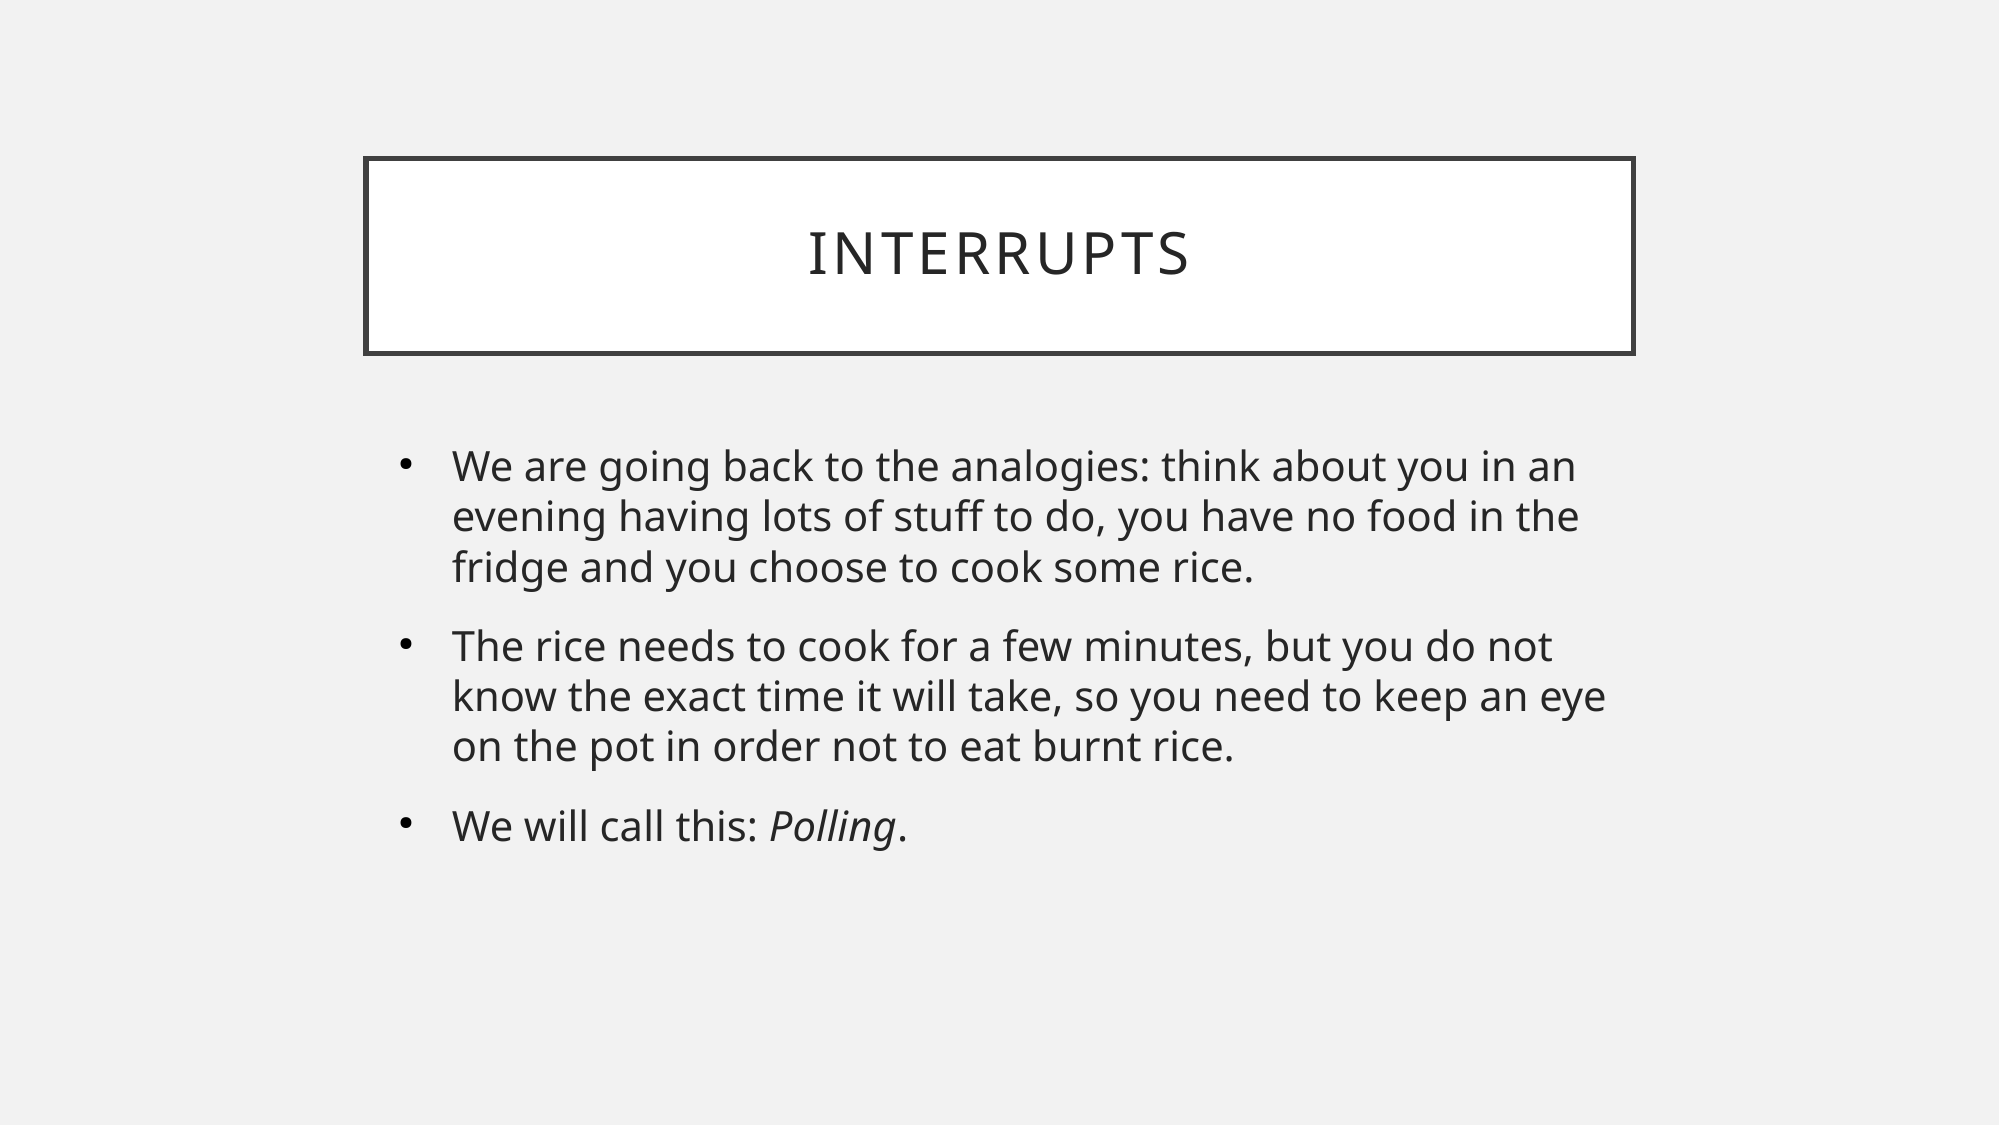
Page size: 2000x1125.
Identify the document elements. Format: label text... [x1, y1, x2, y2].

list We are going back to the analogies: think about you in an evening having lots of stuff to do, you have no food in the fridge and you choose to cook some rice. The rice needs to cook for a few minutes, but you do not know the exact time it will take, so you need to keep an eye on the pot in order not to eat burnt rice. We will call this: Polling. [365, 432, 1634, 942]
title Interrupts [365, 158, 1634, 354]
